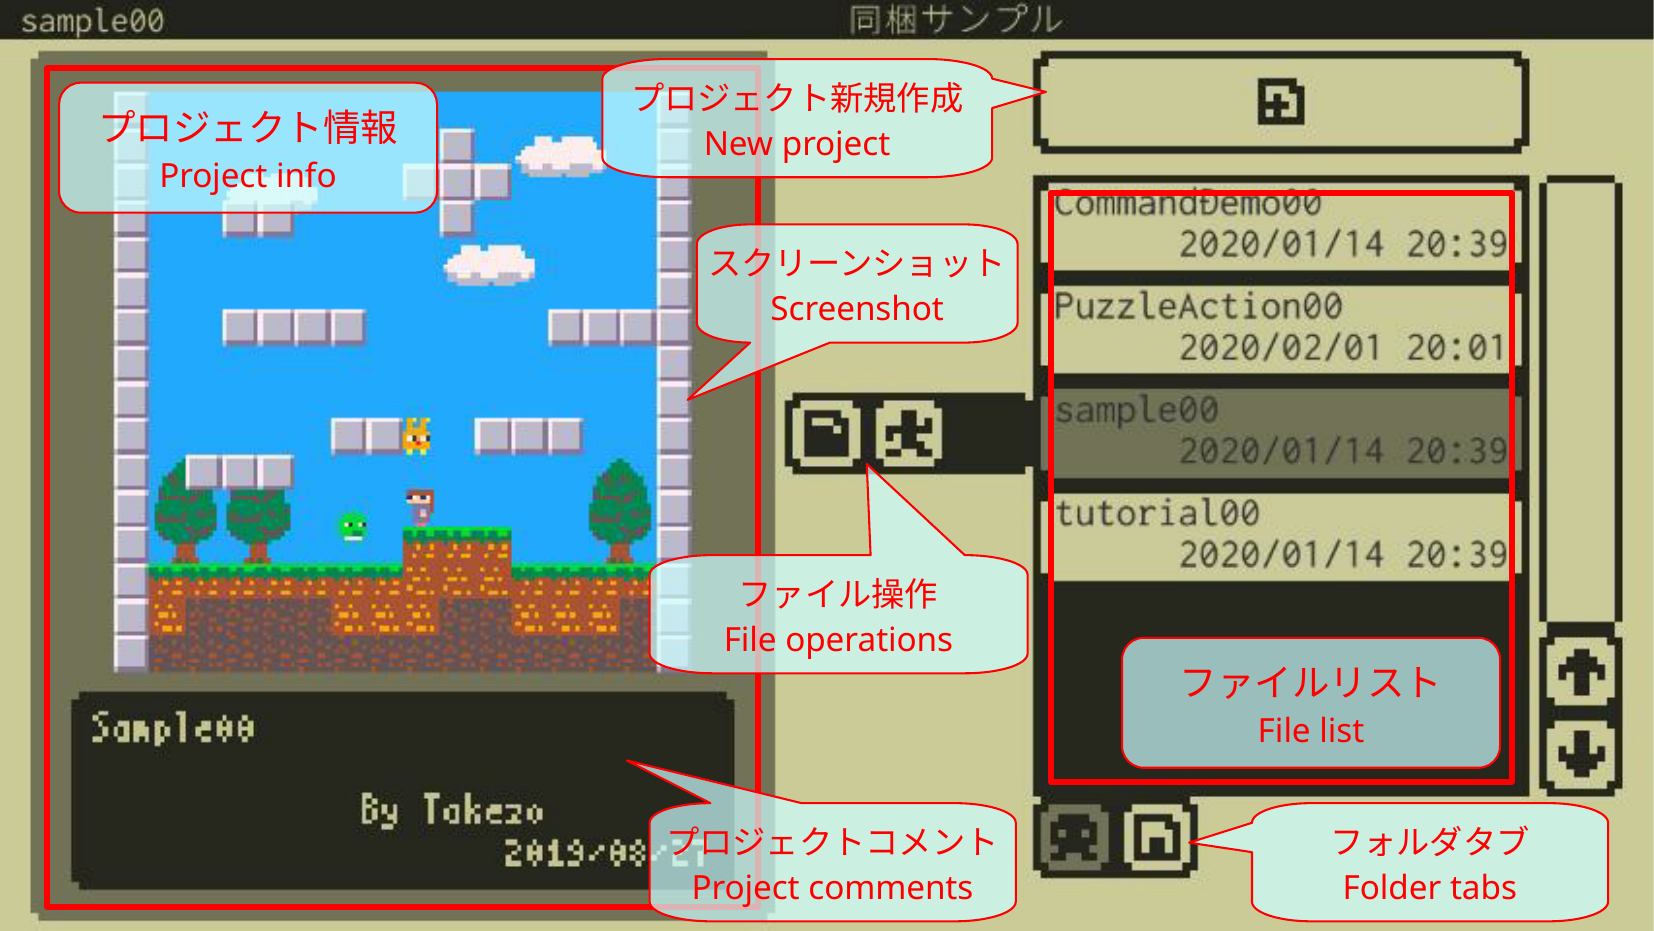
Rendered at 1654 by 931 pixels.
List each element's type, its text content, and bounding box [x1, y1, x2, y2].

text_box スクリーンショット Screenshot [687, 224, 1018, 400]
text_box プロジェクト新規作成 New project [602, 59, 1046, 178]
text_box [1050, 193, 1512, 782]
text_box フォルダタブ Folder tabs [1189, 803, 1609, 922]
text_box プロジェクト情報 Project info [59, 82, 438, 213]
picture [0, 0, 1654, 931]
text_box ファイル操作 File operations [649, 463, 1028, 674]
text_box [47, 67, 758, 908]
text_box プロジェクトコメント Project comments [626, 760, 1016, 922]
